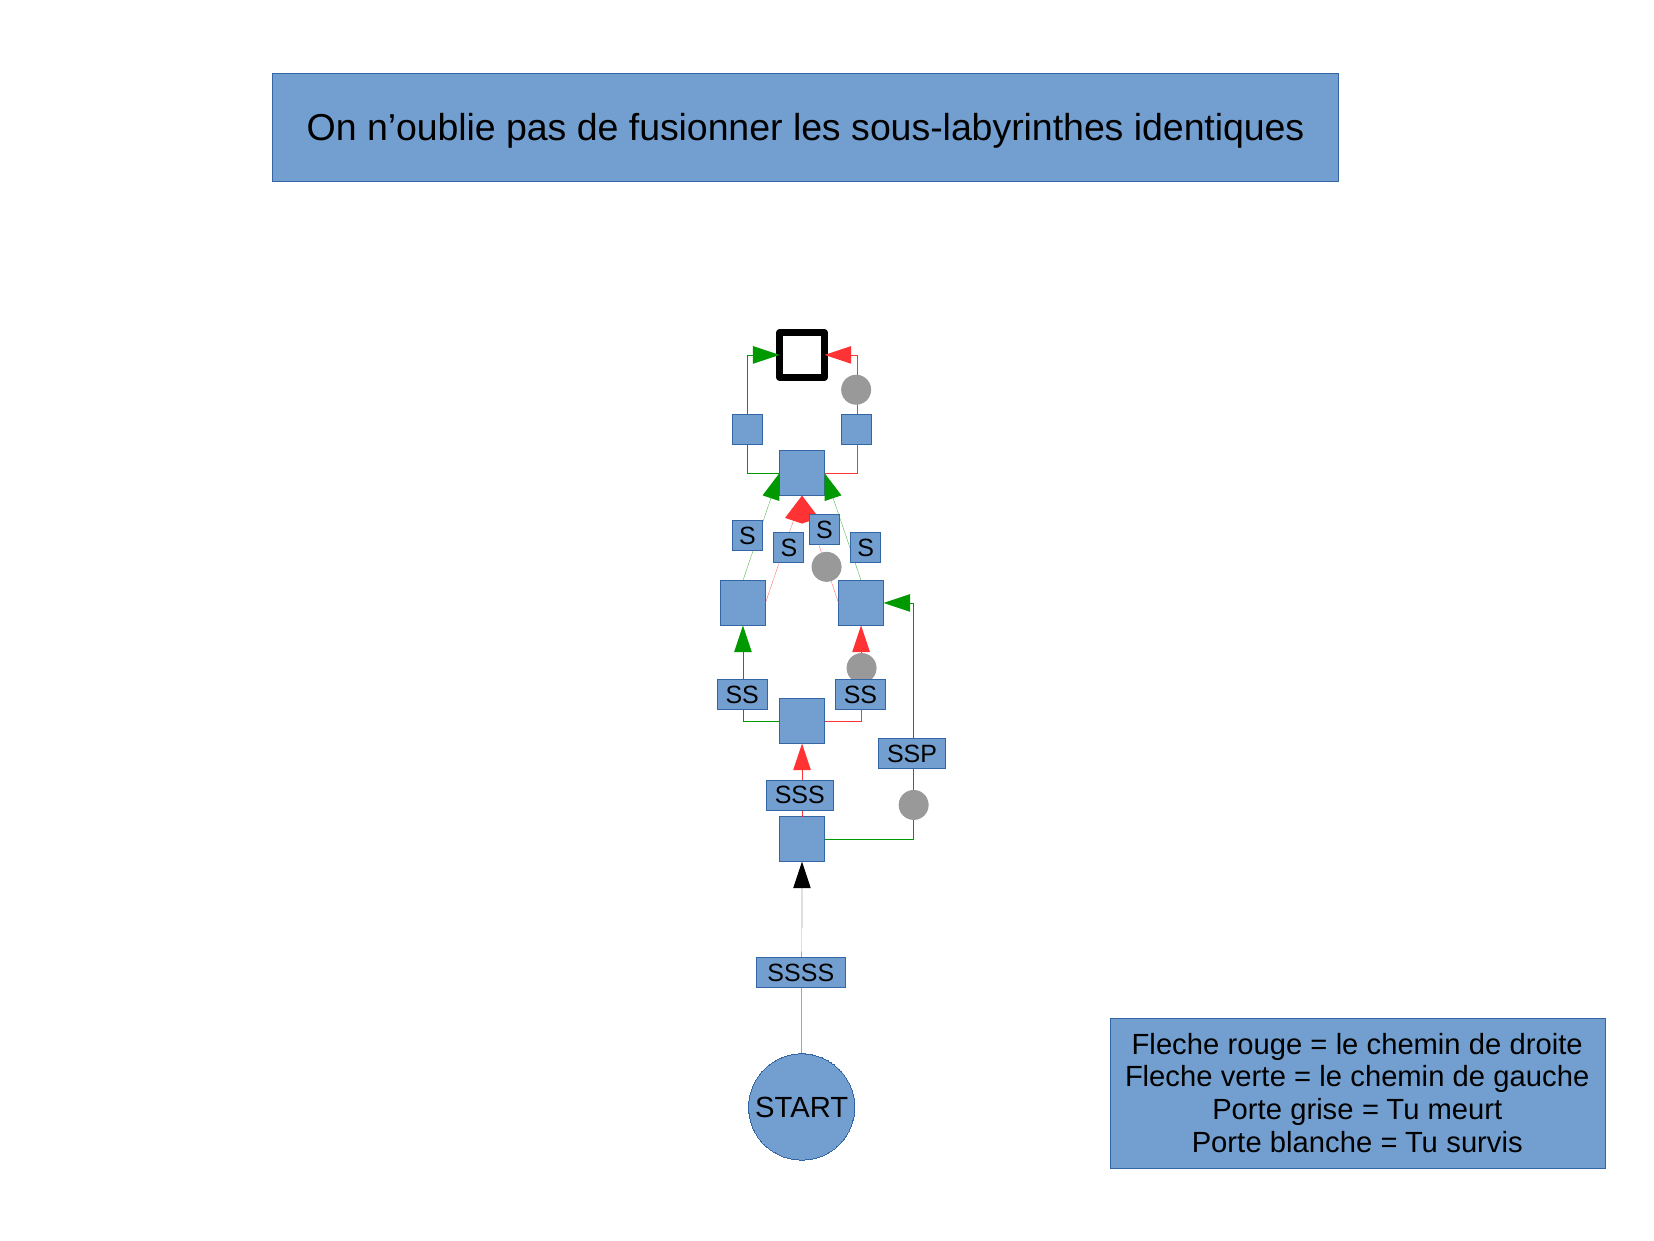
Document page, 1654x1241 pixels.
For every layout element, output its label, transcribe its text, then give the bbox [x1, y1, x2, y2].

text_box [838, 580, 884, 626]
text_box [779, 816, 825, 862]
text_box SSSS [756, 957, 846, 988]
text_box START [748, 1053, 855, 1161]
text_box [720, 580, 766, 626]
text_box S [809, 514, 840, 545]
text_box [841, 414, 872, 445]
text_box [898, 789, 929, 820]
text_box On n’oublie pas de fusionner les sous-labyrinthes identiques [272, 73, 1339, 182]
text_box [846, 653, 877, 679]
text_box SSS [766, 780, 834, 811]
text_box S [850, 532, 881, 563]
text_box S [773, 532, 804, 563]
text_box S [732, 520, 763, 551]
text_box Fleche rouge = le chemin de droite Fleche verte = le chemin de gauche Porte grise = Tu meurt Porte blanche = Tu survis [1110, 1018, 1606, 1169]
text_box [779, 332, 825, 378]
text_box SS [835, 679, 886, 710]
text_box [732, 414, 763, 445]
text_box [779, 698, 825, 744]
text_box [811, 551, 842, 582]
text_box [779, 450, 825, 496]
text_box SSP [878, 738, 946, 769]
text_box SS [717, 679, 768, 710]
text_box [841, 374, 872, 405]
